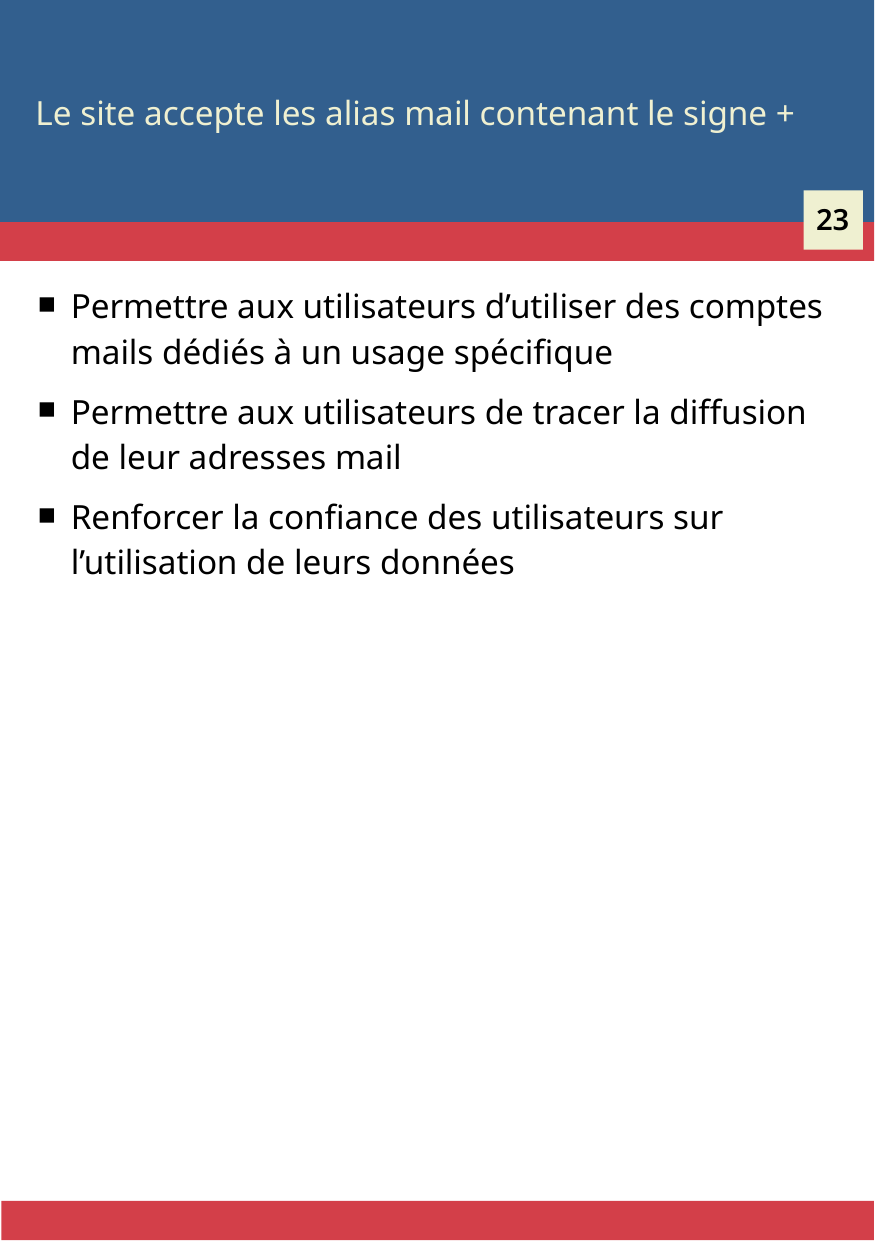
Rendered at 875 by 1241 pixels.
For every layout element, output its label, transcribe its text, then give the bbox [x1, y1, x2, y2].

list Permettre aux utilisateurs d’utiliser des comptes mails dédiés à un usage spécifique Permettre aux utilisateurs de tracer la diffusion de leur adresses mail Renforcer la confiance des utilisateurs sur l’utilisation de leurs données [23, 283, 839, 1111]
title Le site accepte les alias mail contenant le signe + [35, 13, 839, 213]
text_box 23 [803, 188, 863, 249]
